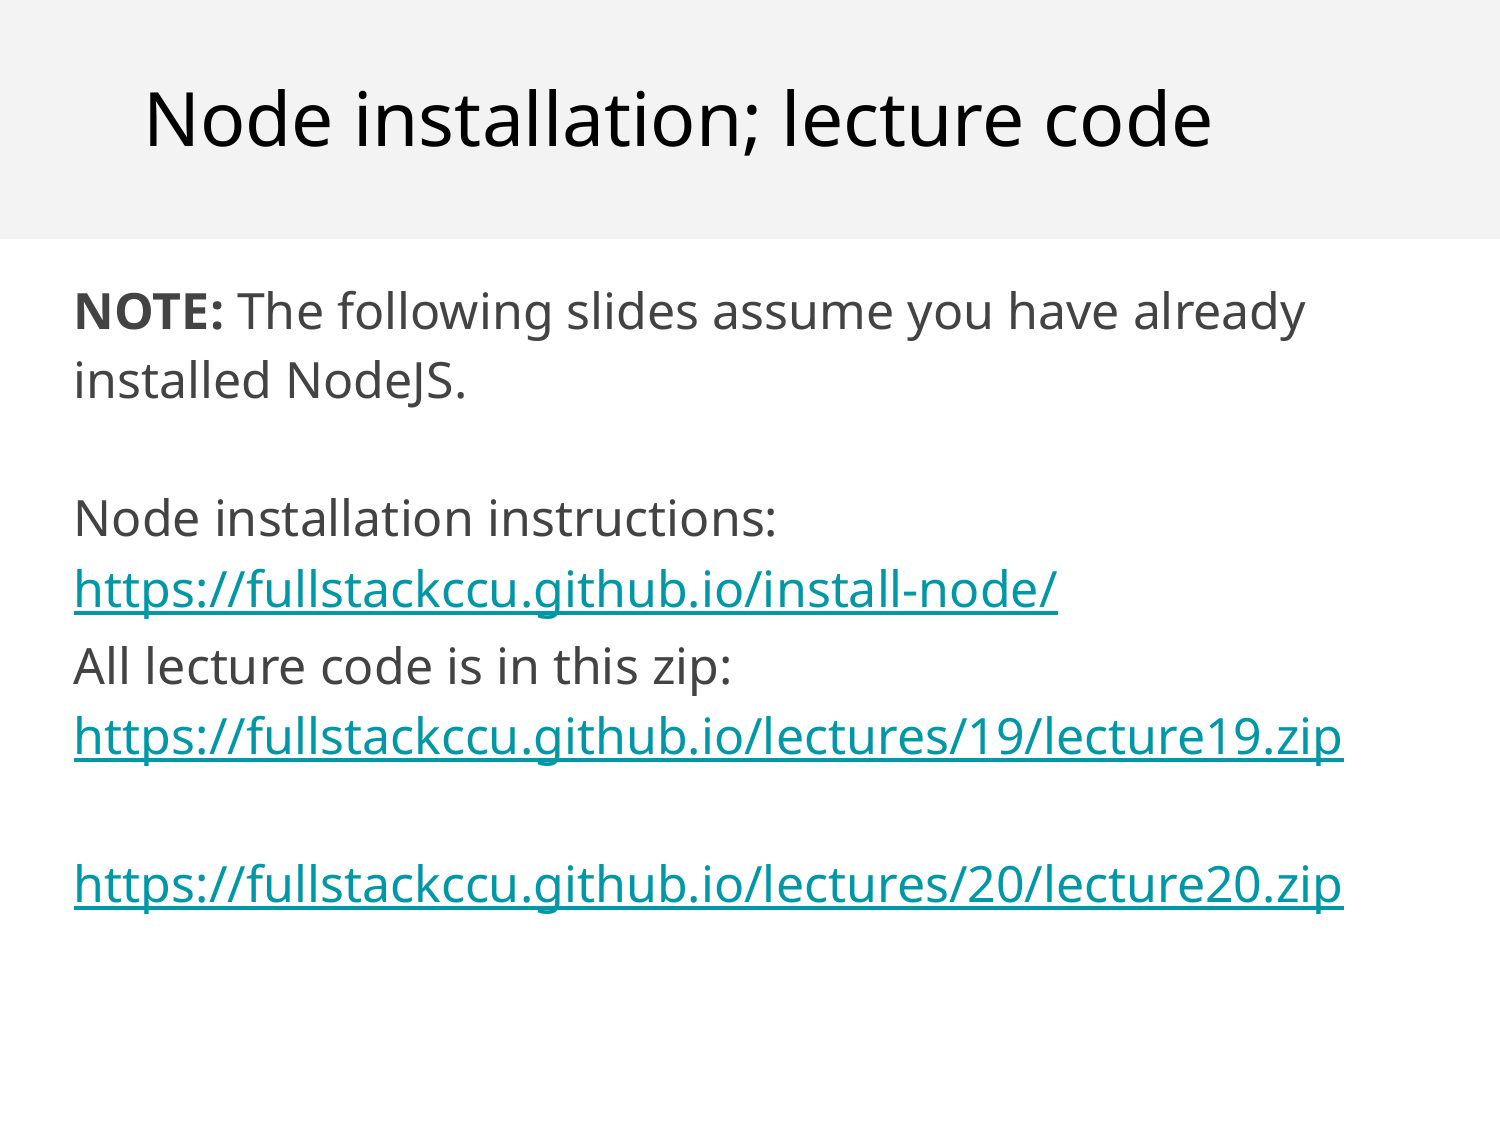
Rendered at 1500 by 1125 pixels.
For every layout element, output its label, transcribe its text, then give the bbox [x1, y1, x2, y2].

title Node installation; lecture code [128, 56, 1372, 183]
list NOTE: The following slides assume you have already installed NodeJS. Node installation instructions: https://fullstackccu.github.io/install-node/ All lecture code is in this zip: https://fullstackccu.github.io/lectures/19/lecture19.zip https://fullstackccu.github.io/lectures/20/lecture20.zip [59, 255, 1372, 1004]
